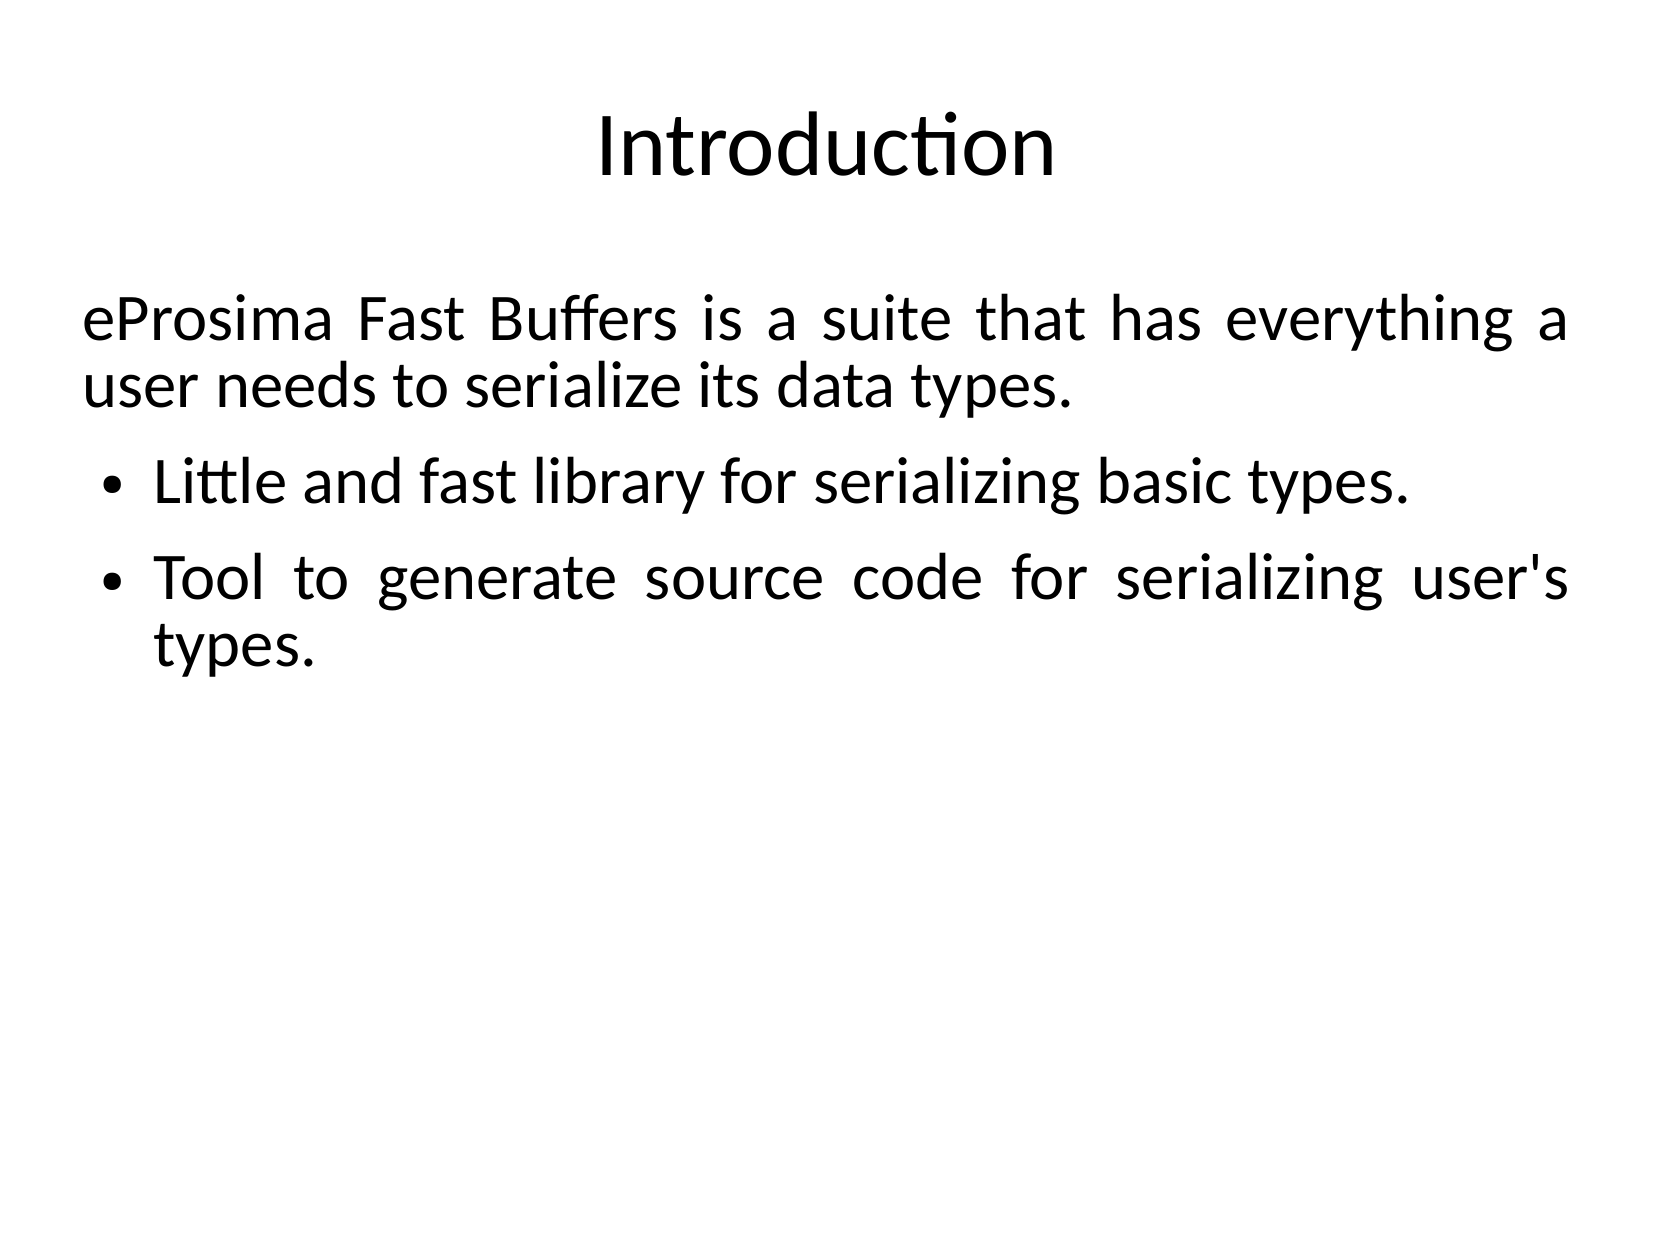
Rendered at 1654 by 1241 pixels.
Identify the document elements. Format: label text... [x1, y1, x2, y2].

title Introduction [82, 49, 1571, 257]
list eProsima Fast Buffers is a suite that has everything a user needs to serialize its data types. Little and fast library for serializing basic types. Tool to generate source code for serializing user's types. [82, 290, 1571, 1010]
